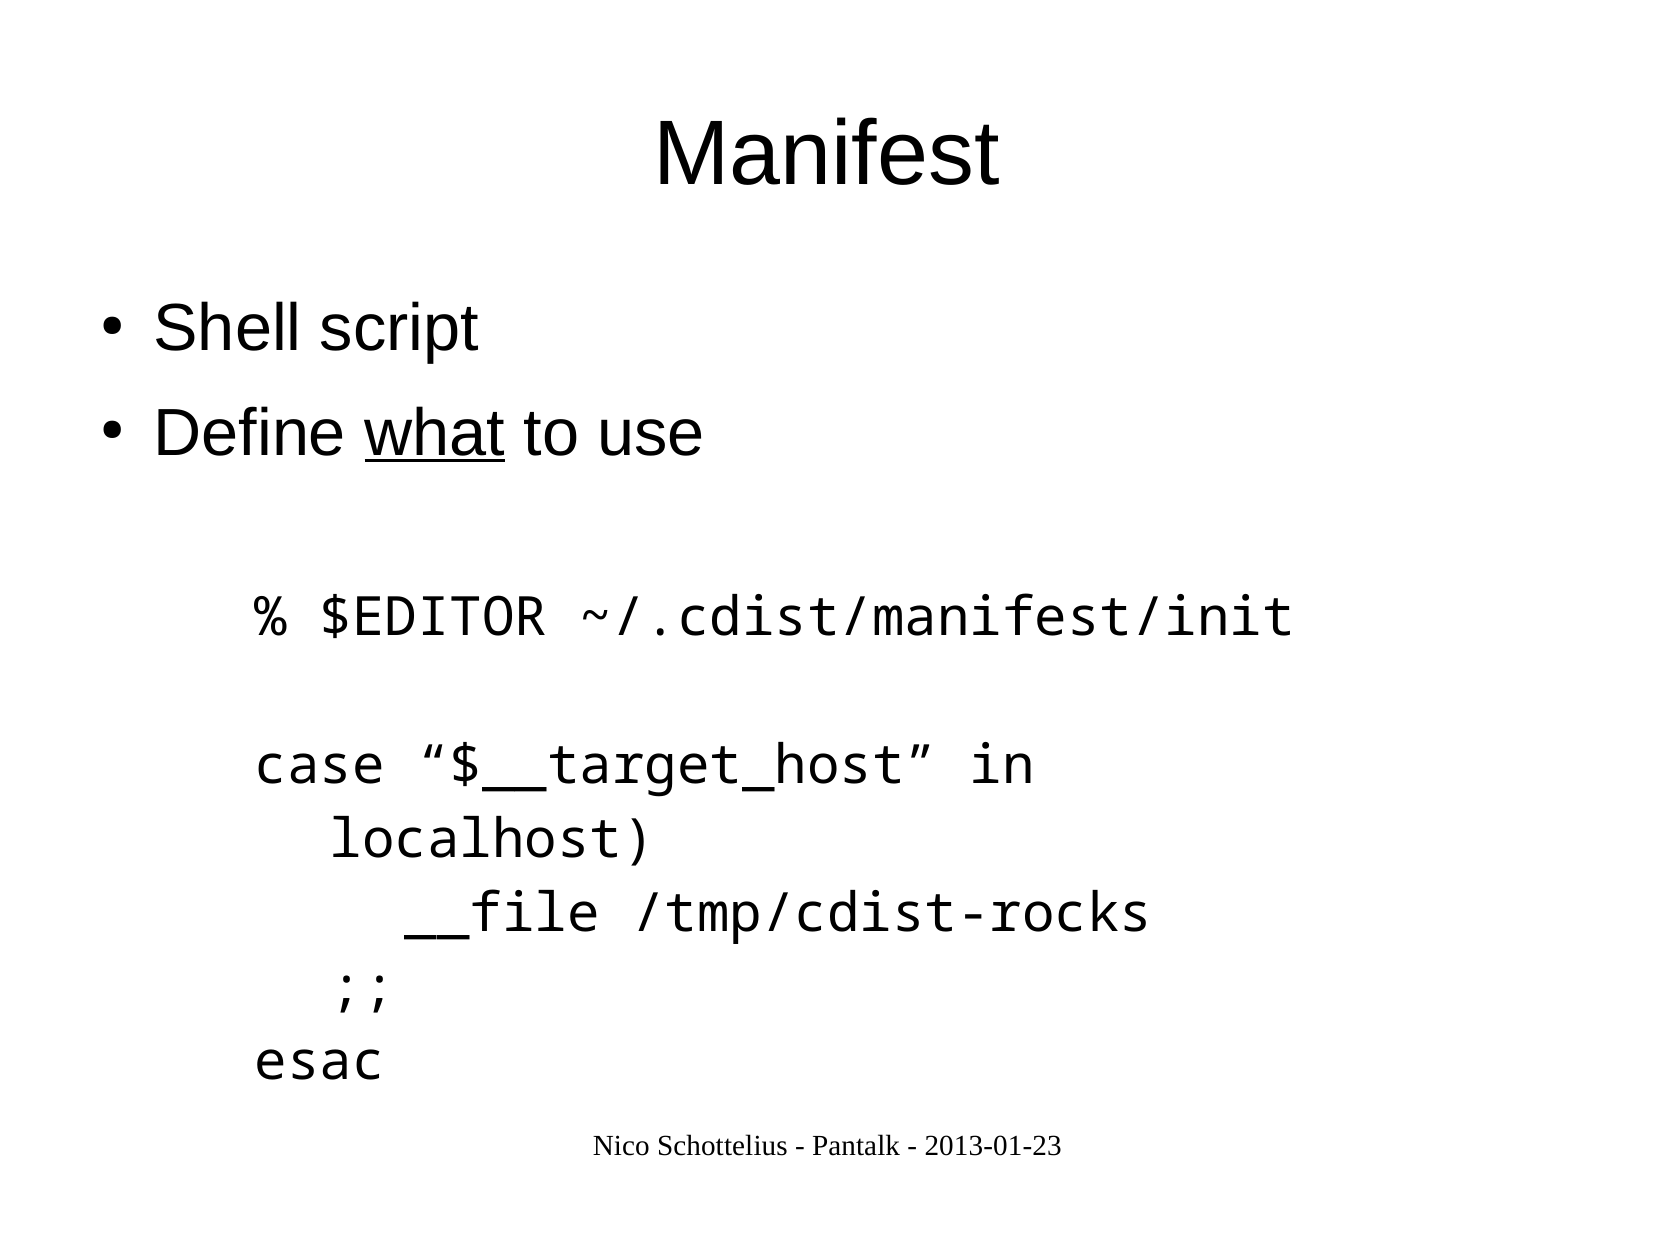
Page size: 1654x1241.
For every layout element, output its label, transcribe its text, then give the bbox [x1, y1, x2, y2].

list Shell script Define what to use [82, 290, 1538, 1010]
title Manifest [82, 49, 1571, 257]
text_box % $EDITOR ~/.cdist/manifest/init case “$__target_host” in localhost) __file /tmp/cdist-rocks ;; esac [240, 1010, 1381, 1063]
